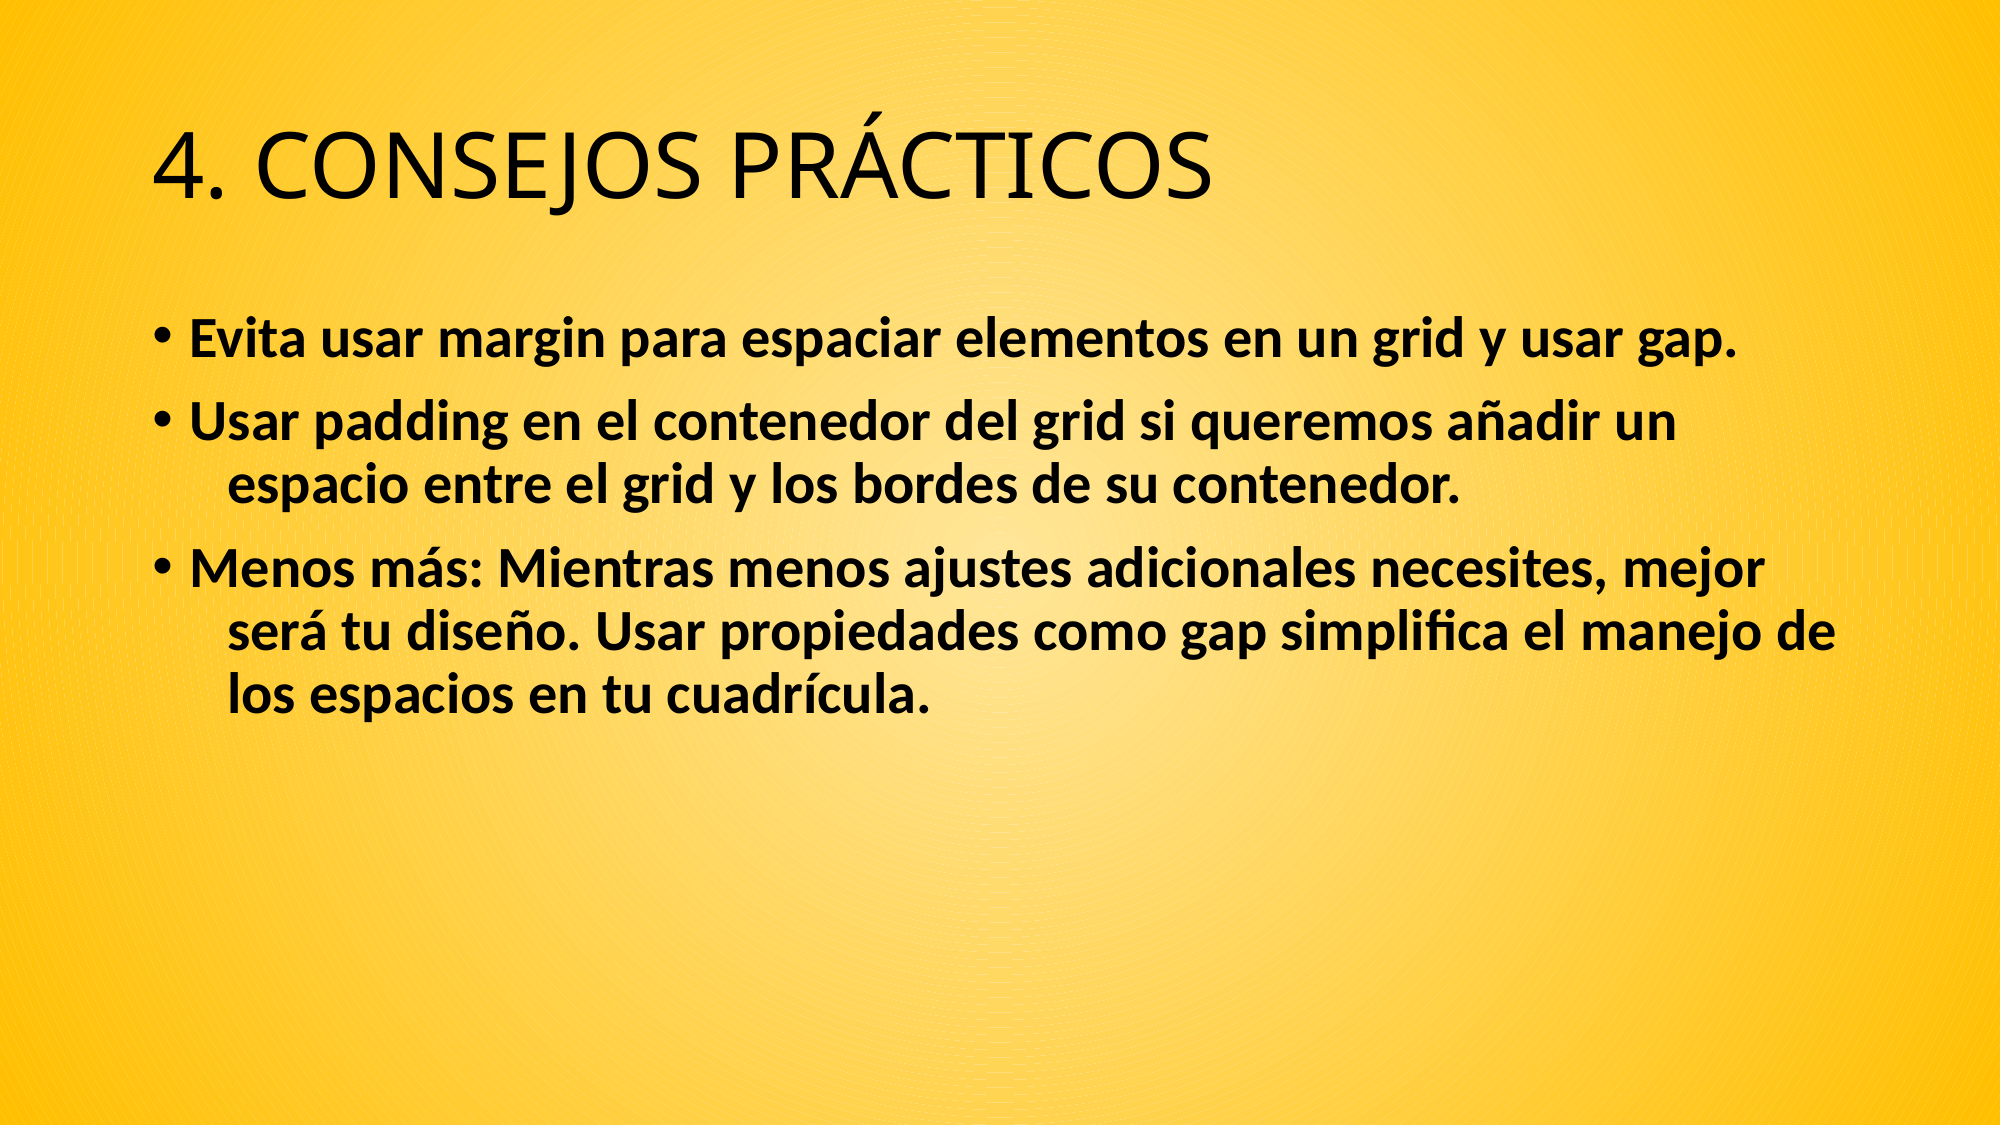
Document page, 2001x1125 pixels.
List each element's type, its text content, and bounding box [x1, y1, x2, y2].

list Evita usar margin para espaciar elementos en un grid y usar gap. Usar padding en el contenedor del grid si queremos añadir un espacio entre el grid y los bordes de su contenedor. Menos más: Mientras menos ajustes adicionales necesites, mejor será tu diseño. Usar propiedades como gap simplifica el manejo de los espacios en tu cuadrícula. [137, 299, 1863, 1014]
title 4. CONSEJOS PRÁCTICOS [137, 59, 1863, 278]
